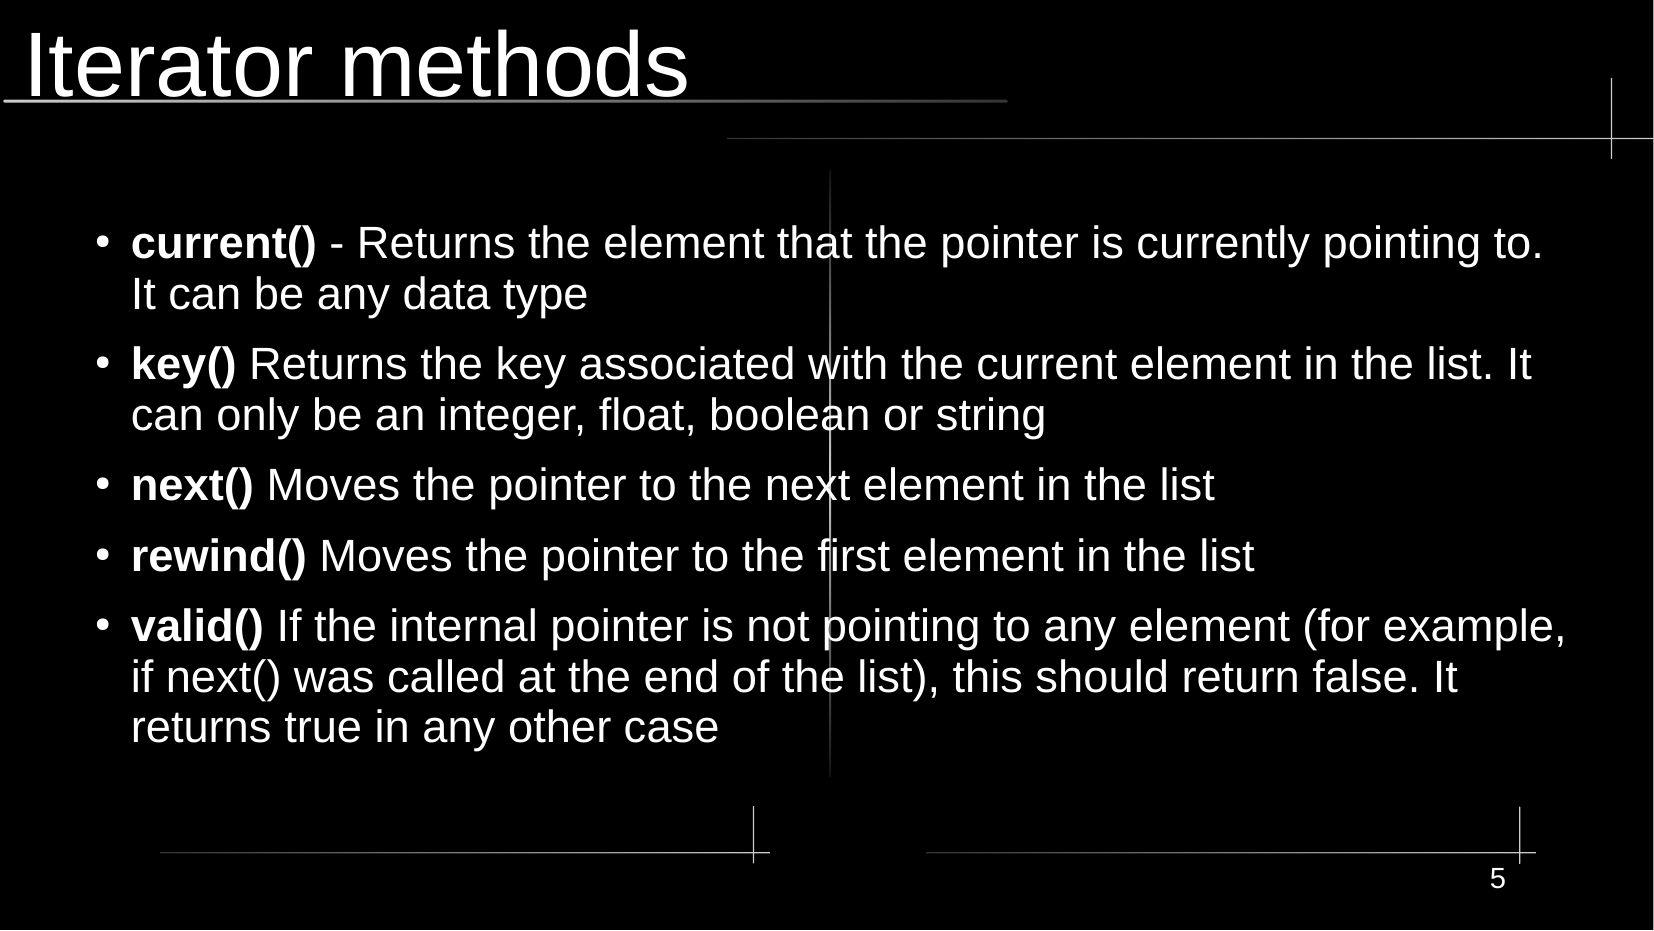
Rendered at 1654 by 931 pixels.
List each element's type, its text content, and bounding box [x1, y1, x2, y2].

title Iterator methods [23, 11, 1589, 119]
list current() - Returns the element that the pointer is currently pointing to. It can be any data type key() Returns the key associated with the current element in the list. It can only be an integer, float, boolean or string next() Moves the pointer to the next element in the list rewind() Moves the pointer to the first element in the list valid() If the internal pointer is not pointing to any element (for example, if next() was called at the end of the list), this should return false. It returns true in any other case [82, 217, 1571, 758]
